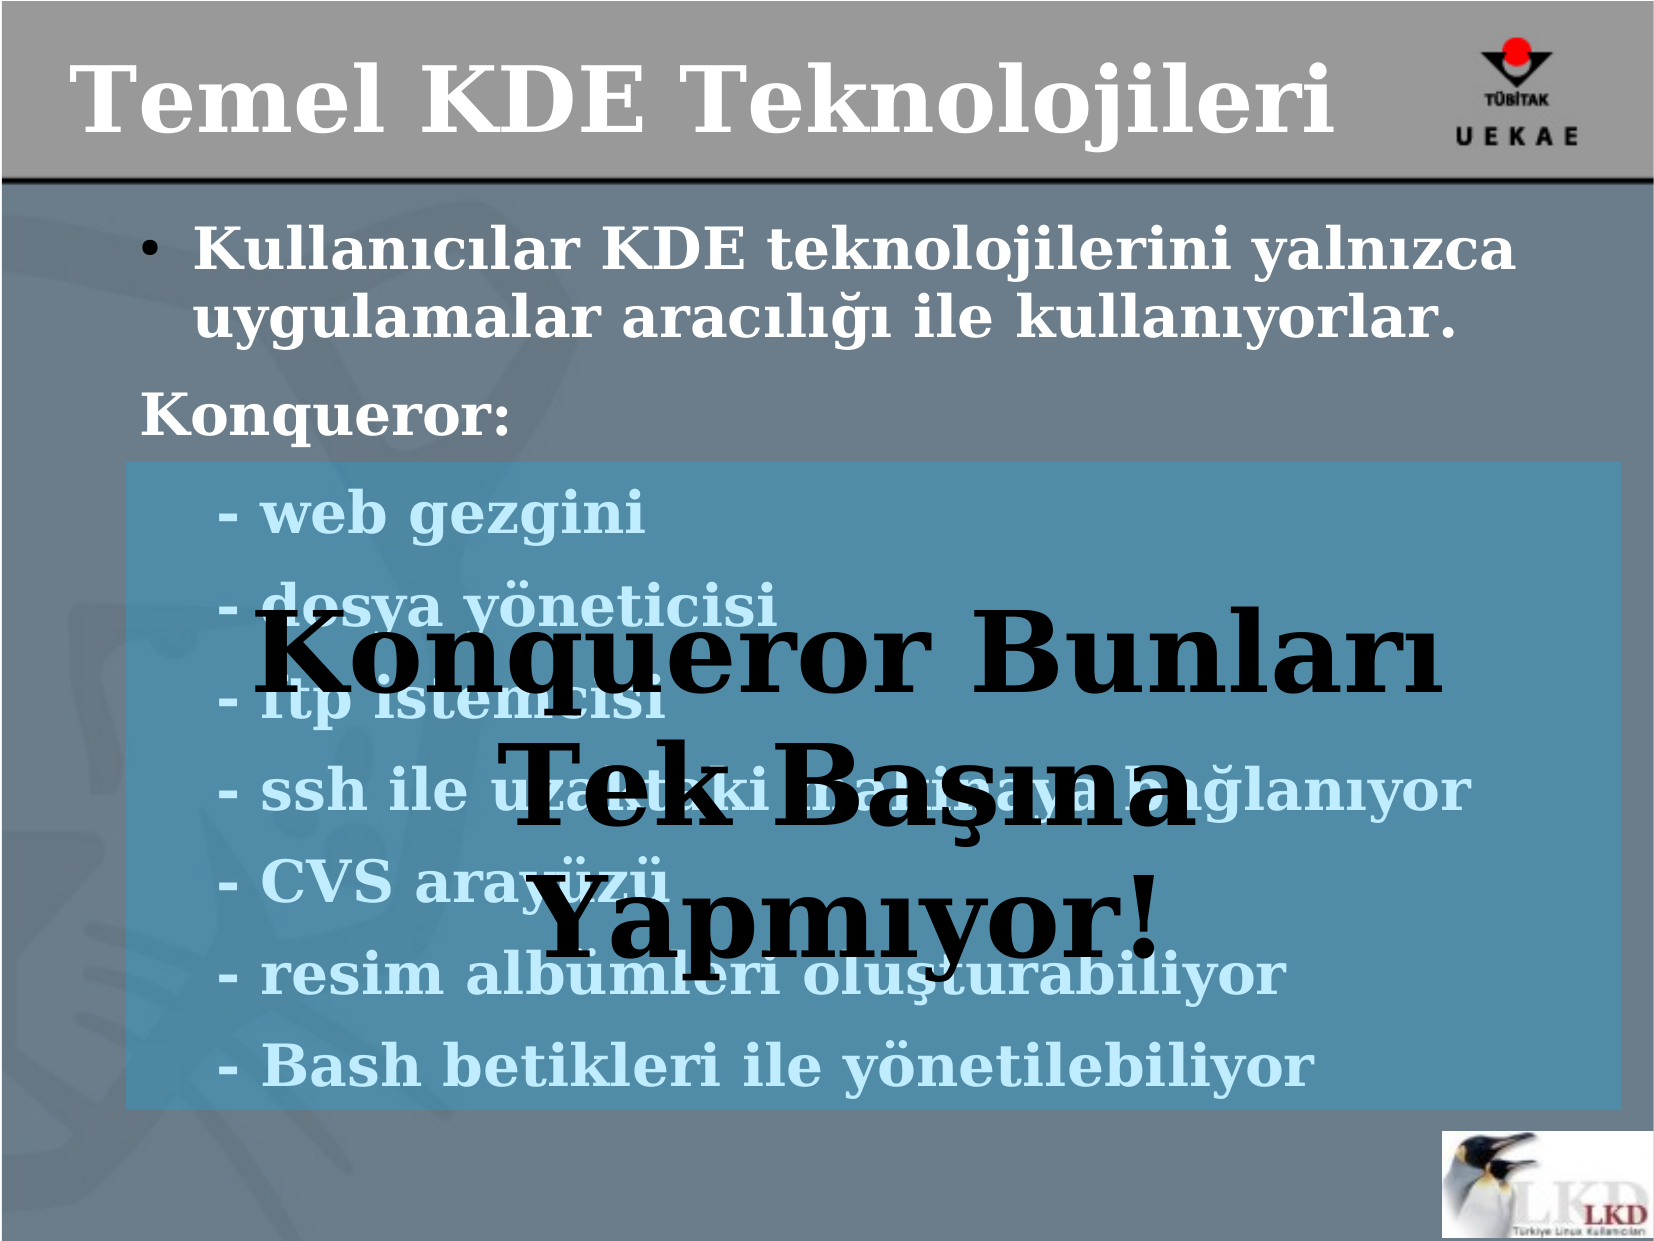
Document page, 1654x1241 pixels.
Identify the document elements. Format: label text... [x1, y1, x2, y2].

title Temel KDE Teknolojileri [0, 0, 1410, 204]
list Kullanıcılar KDE teknolojilerini yalnızca uygulamalar aracılığı ile kullanıyorlar. Konqueror: - web gezgini - dosya yöneticisi - ftp istemcisi - ssh ile uzaktaki makinaya bağlanıyor - CVS arayüzü - resim albümleri oluşturabiliyor - Bash betikleri ile yönetilebiliyor [121, 214, 1534, 1202]
text_box [126, 461, 1621, 1111]
picture [1, 1, 1654, 1241]
text_box Konqueror Bunları Tek Başına Yapmıyor! [242, 587, 1455, 984]
